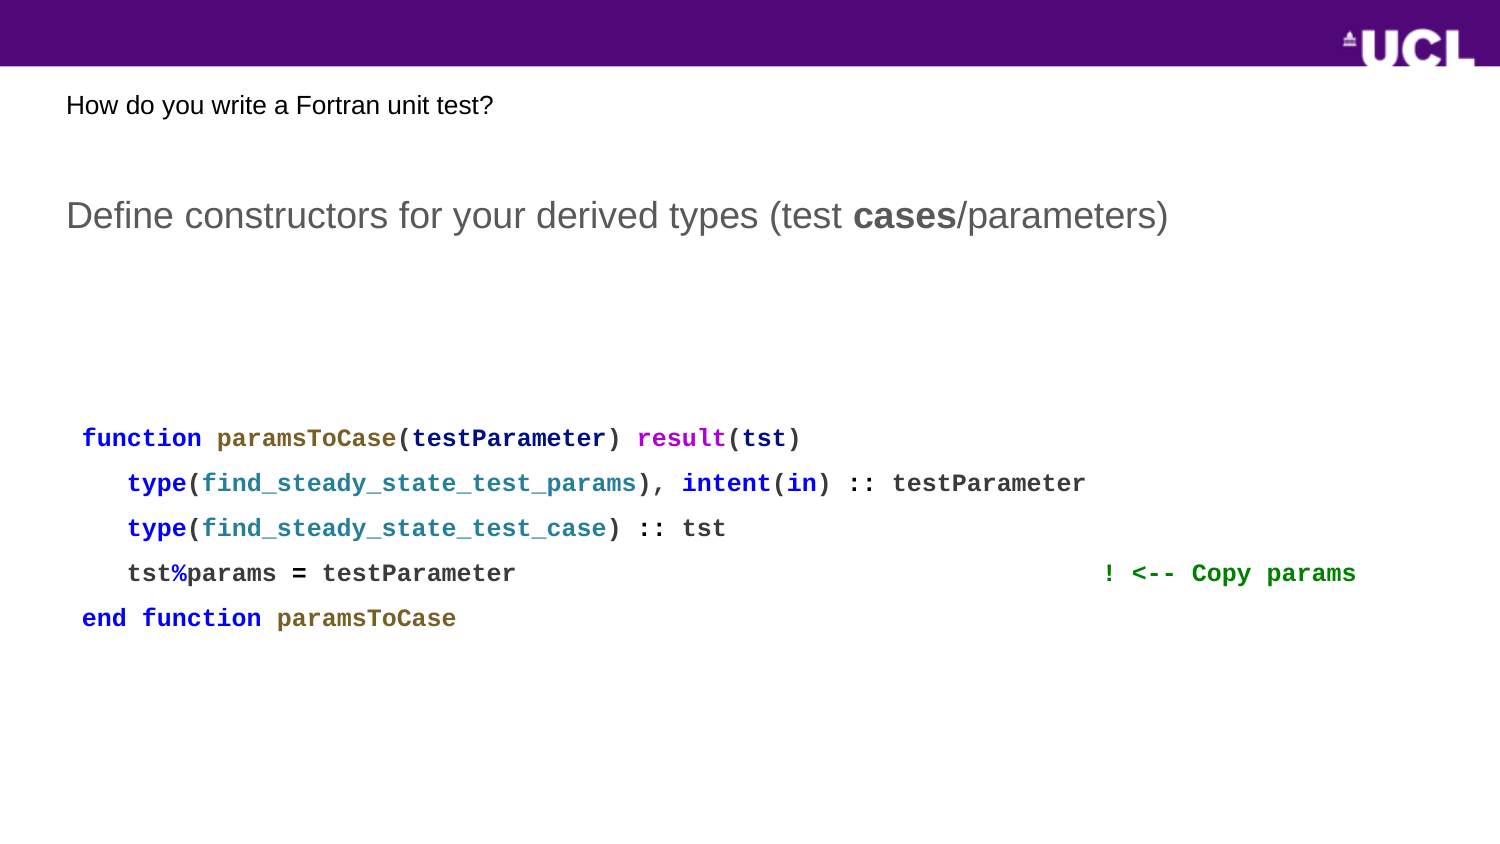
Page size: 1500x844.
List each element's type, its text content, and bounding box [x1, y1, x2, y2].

list Define constructors for your derived types (test cases/parameters) [51, 168, 1449, 256]
title How do you write a Fortran unit test? [51, 72, 1449, 167]
picture [0, 0, 1500, 844]
text_box function paramsToCase(testParameter) result(tst) type(find_steady_state_test_params), intent(in) :: testParameter type(find_steady_state_test_case) :: tst tst%params = testParameter ! <-- Copy params end function paramsToCase [66, 255, 1449, 828]
